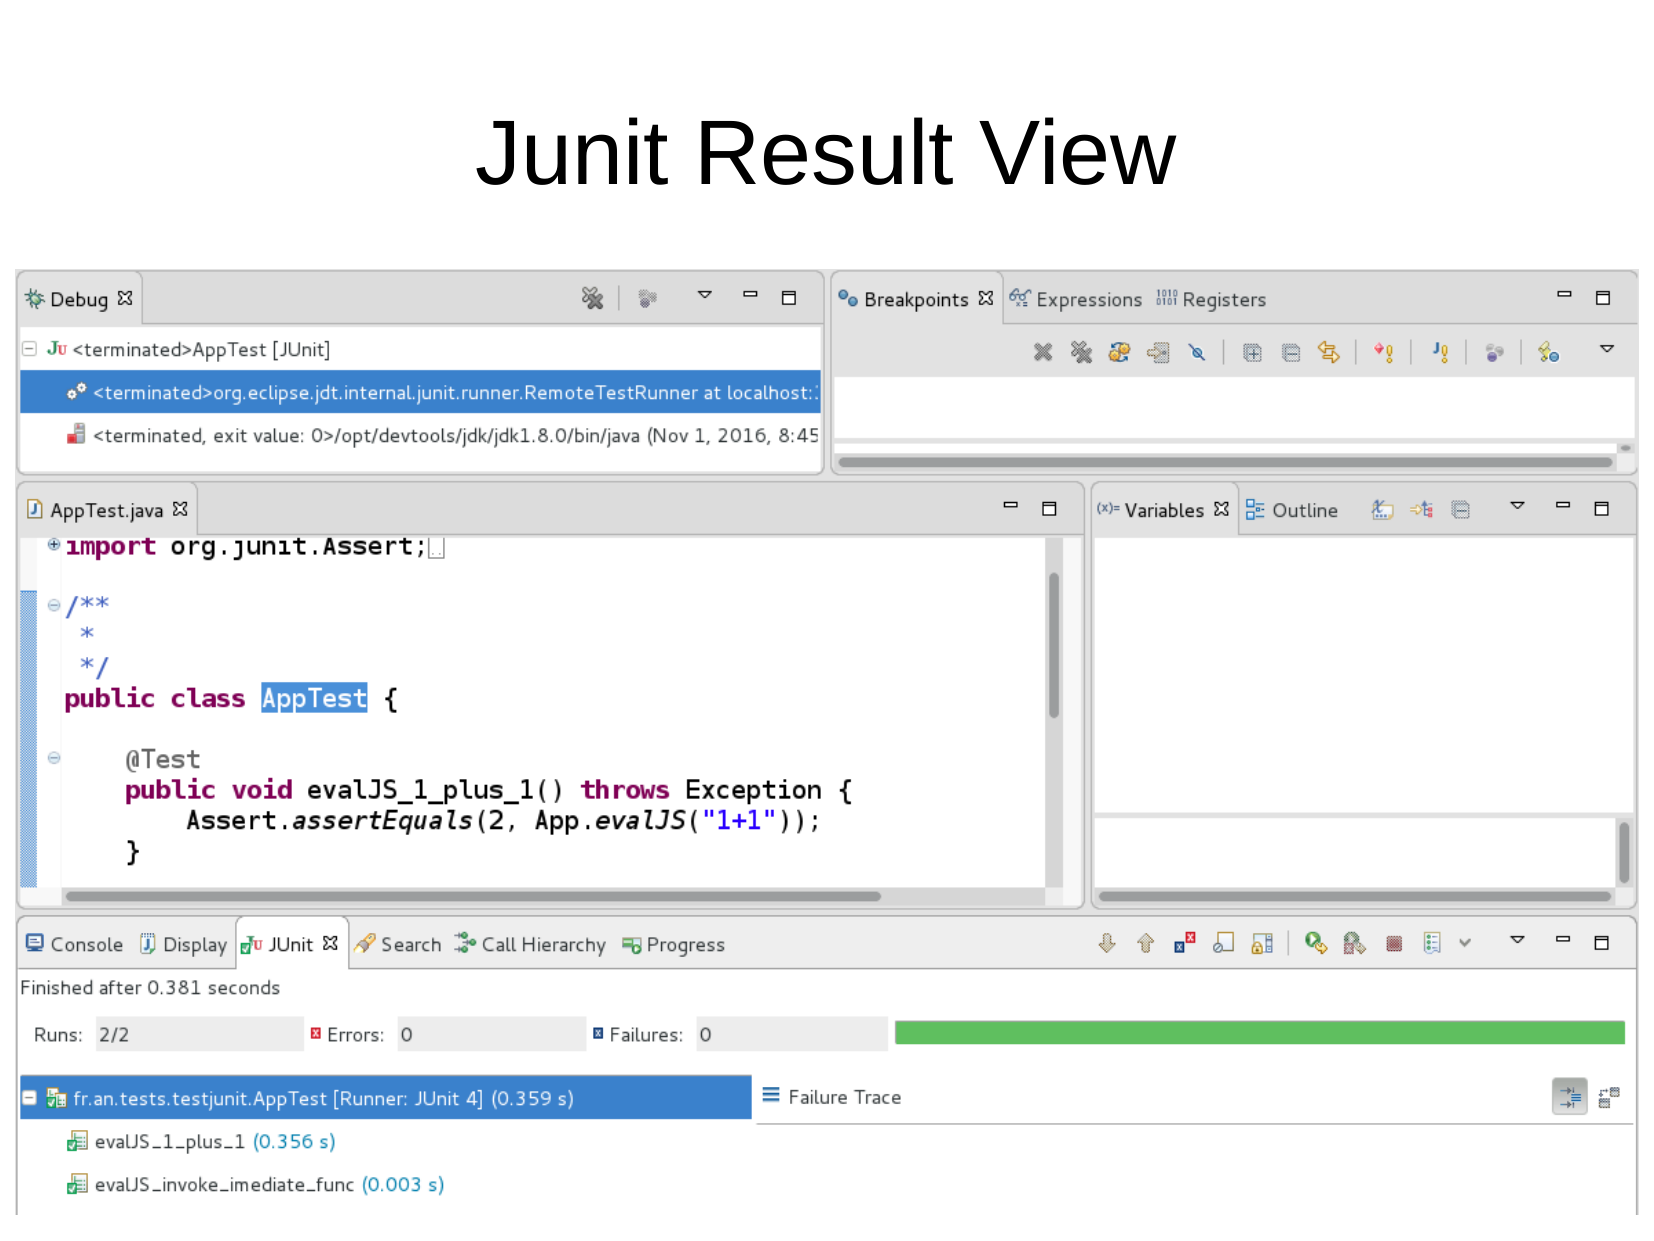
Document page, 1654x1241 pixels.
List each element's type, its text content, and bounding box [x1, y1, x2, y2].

picture [15, 269, 1639, 1216]
title Junit Result View [82, 49, 1571, 257]
